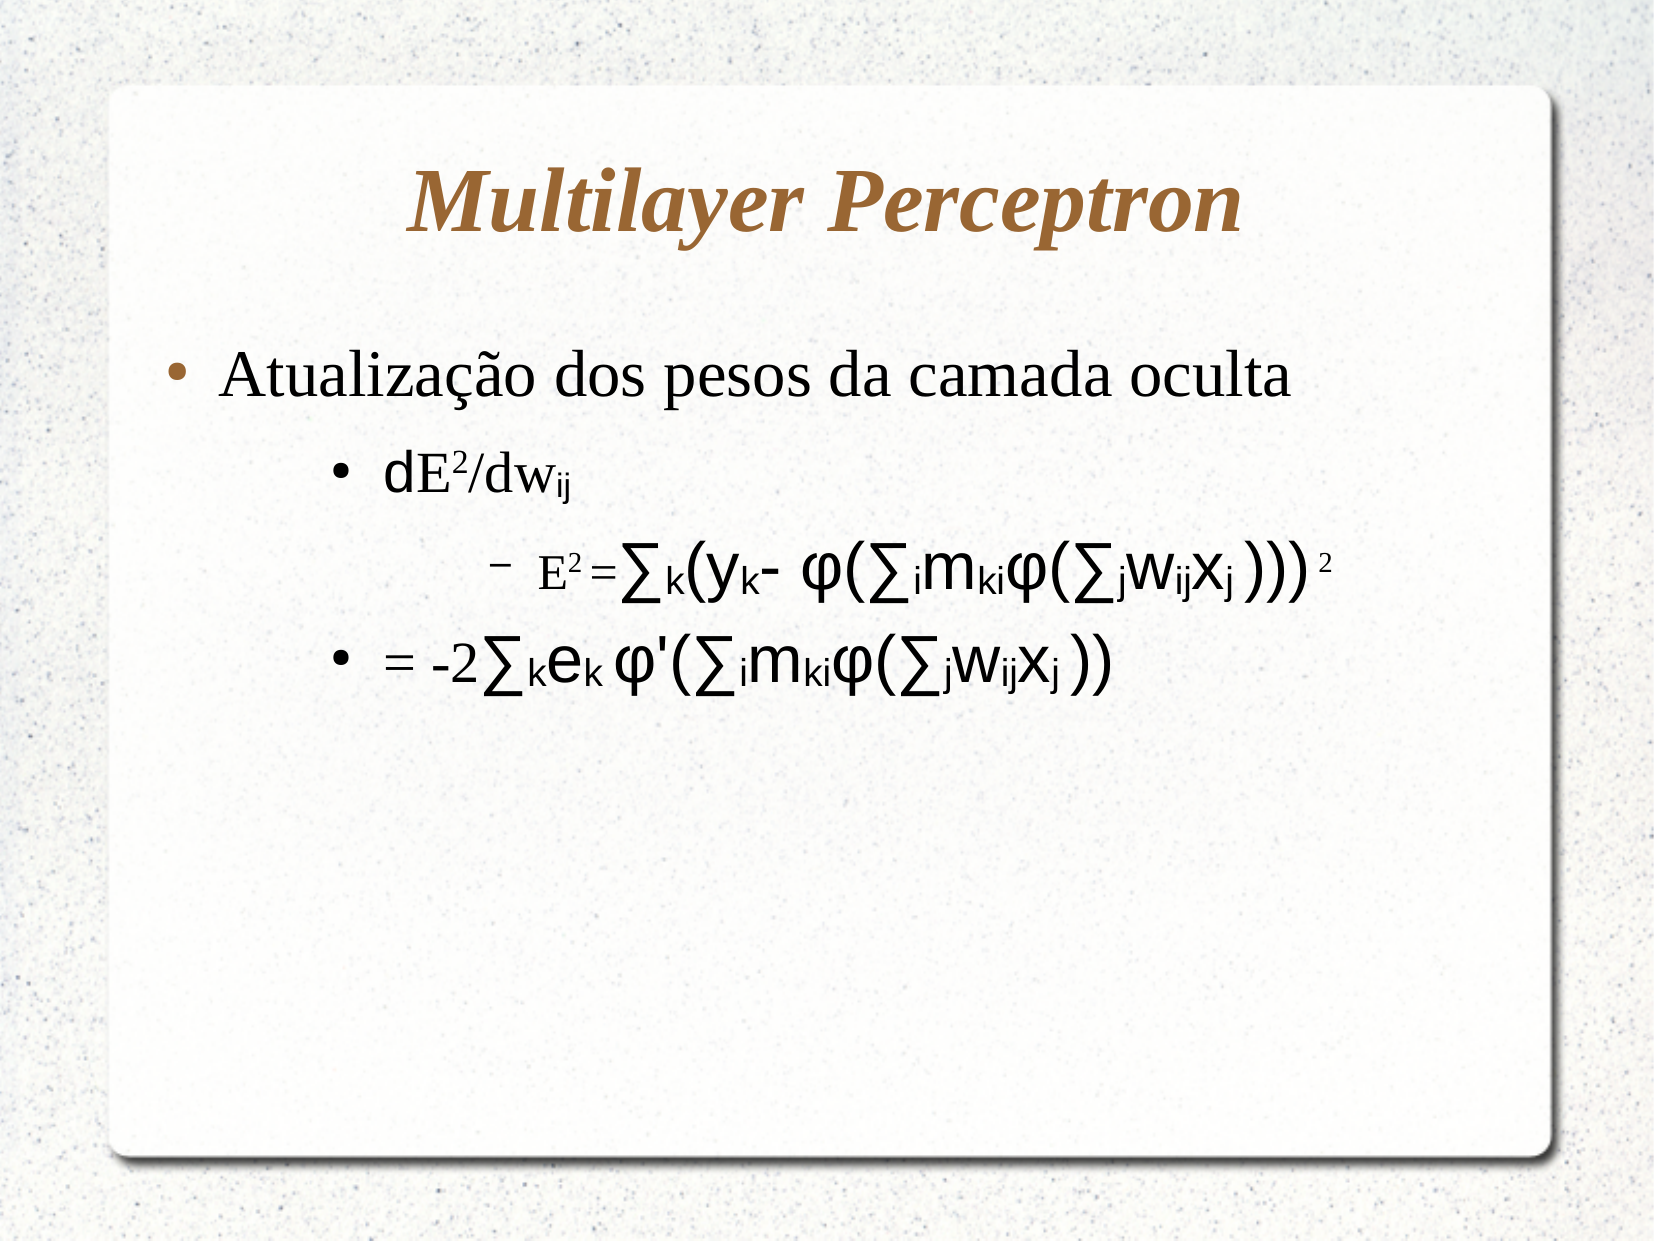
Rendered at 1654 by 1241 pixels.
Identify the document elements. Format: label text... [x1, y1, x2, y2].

list Atualização dos pesos da camada oculta dE2/dwij E2 =∑k(yk- φ(∑imkiφ(∑jwijxj ))) 2 = -2∑kek φ'(∑imkiφ(∑jwijxj )) [147, 336, 1506, 1241]
picture [0, 0, 1654, 1241]
title Multilayer Perceptron [118, 96, 1536, 304]
